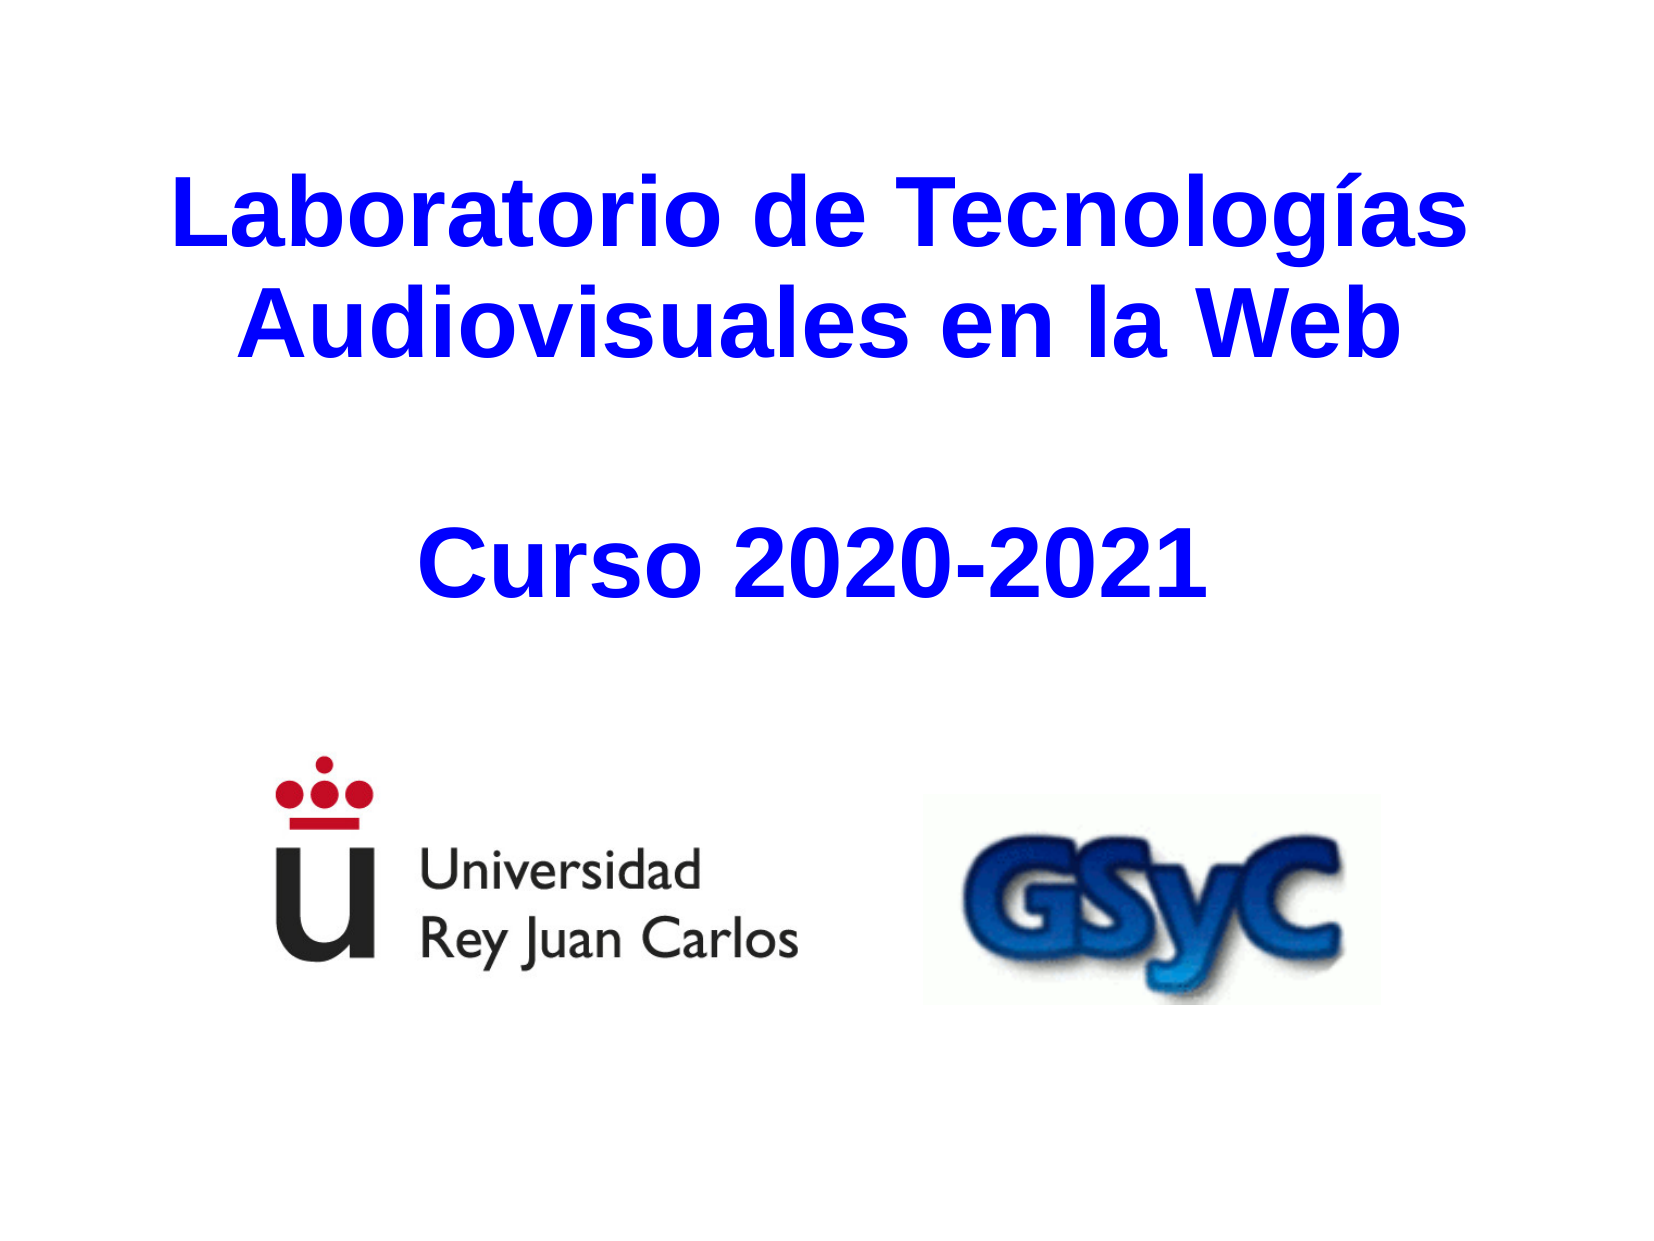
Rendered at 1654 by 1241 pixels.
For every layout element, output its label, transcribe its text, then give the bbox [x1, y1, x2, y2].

picture [923, 794, 1381, 1006]
picture [241, 734, 826, 991]
title Curso 2020-2021 [270, 495, 1356, 631]
title Laboratorio de Tecnologías Audiovisuales en la Web [135, 99, 1506, 436]
